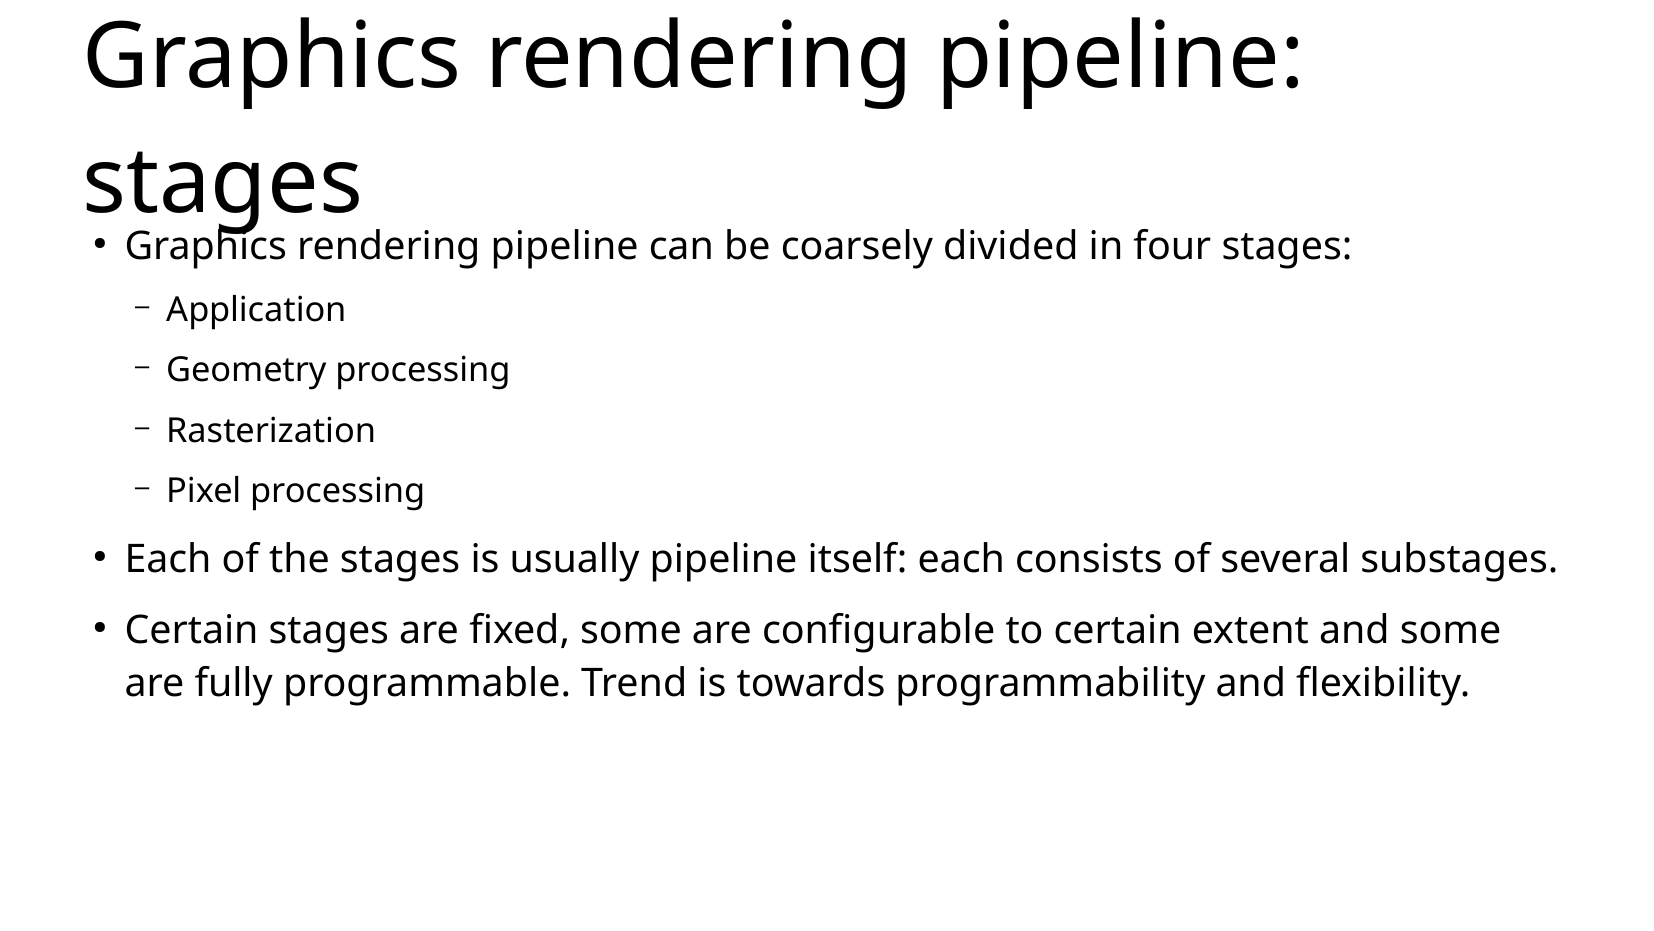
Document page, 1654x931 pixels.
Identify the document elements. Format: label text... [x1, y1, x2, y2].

title Graphics rendering pipeline: stages [82, 37, 1571, 193]
list Graphics rendering pipeline can be coarsely divided in four stages: Application Geometry processing Rasterization Pixel processing Each of the stages is usually pipeline itself: each consists of several substages. Certain stages are fixed, some are configurable to certain extent and some are fully programmable. Trend is towards programmability and flexibility. [82, 217, 1571, 758]
